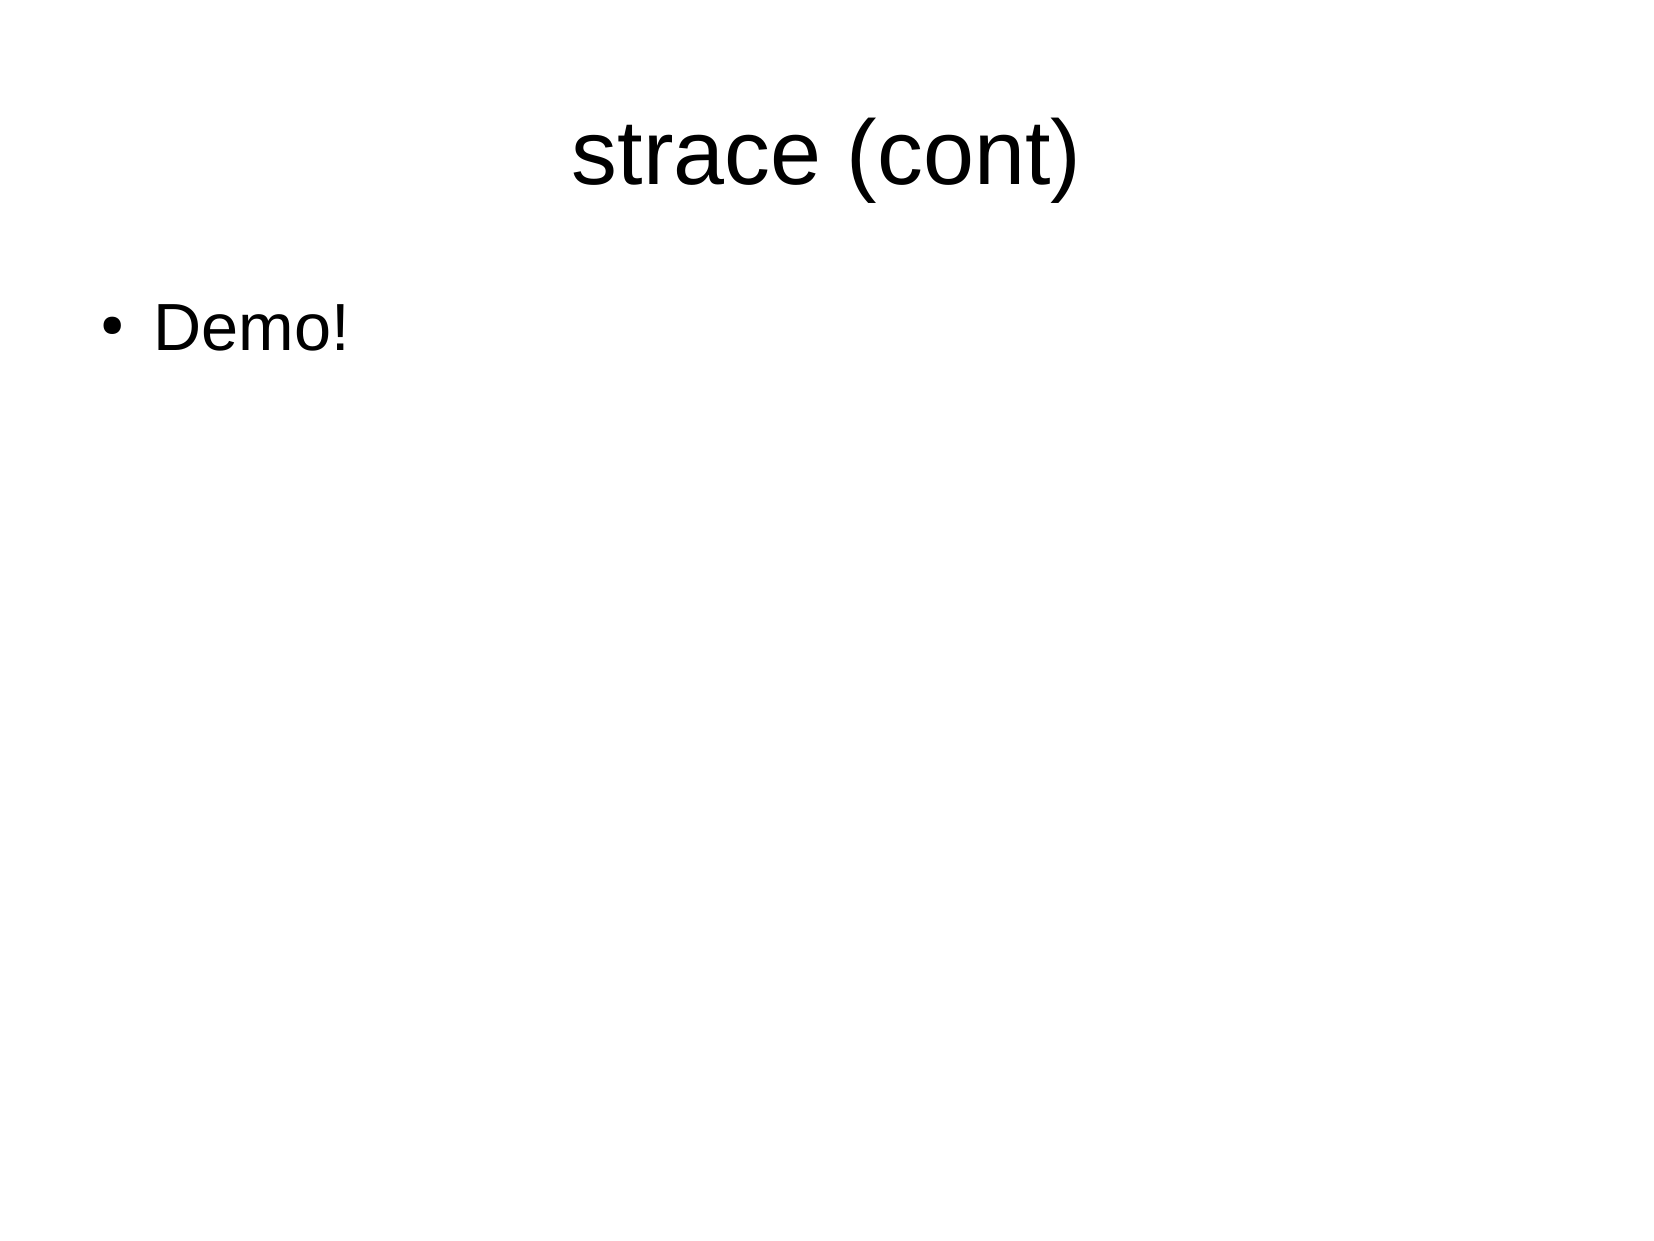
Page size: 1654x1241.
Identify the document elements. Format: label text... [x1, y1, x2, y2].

title strace (cont) [82, 49, 1571, 257]
list Demo! [82, 290, 1571, 1010]
